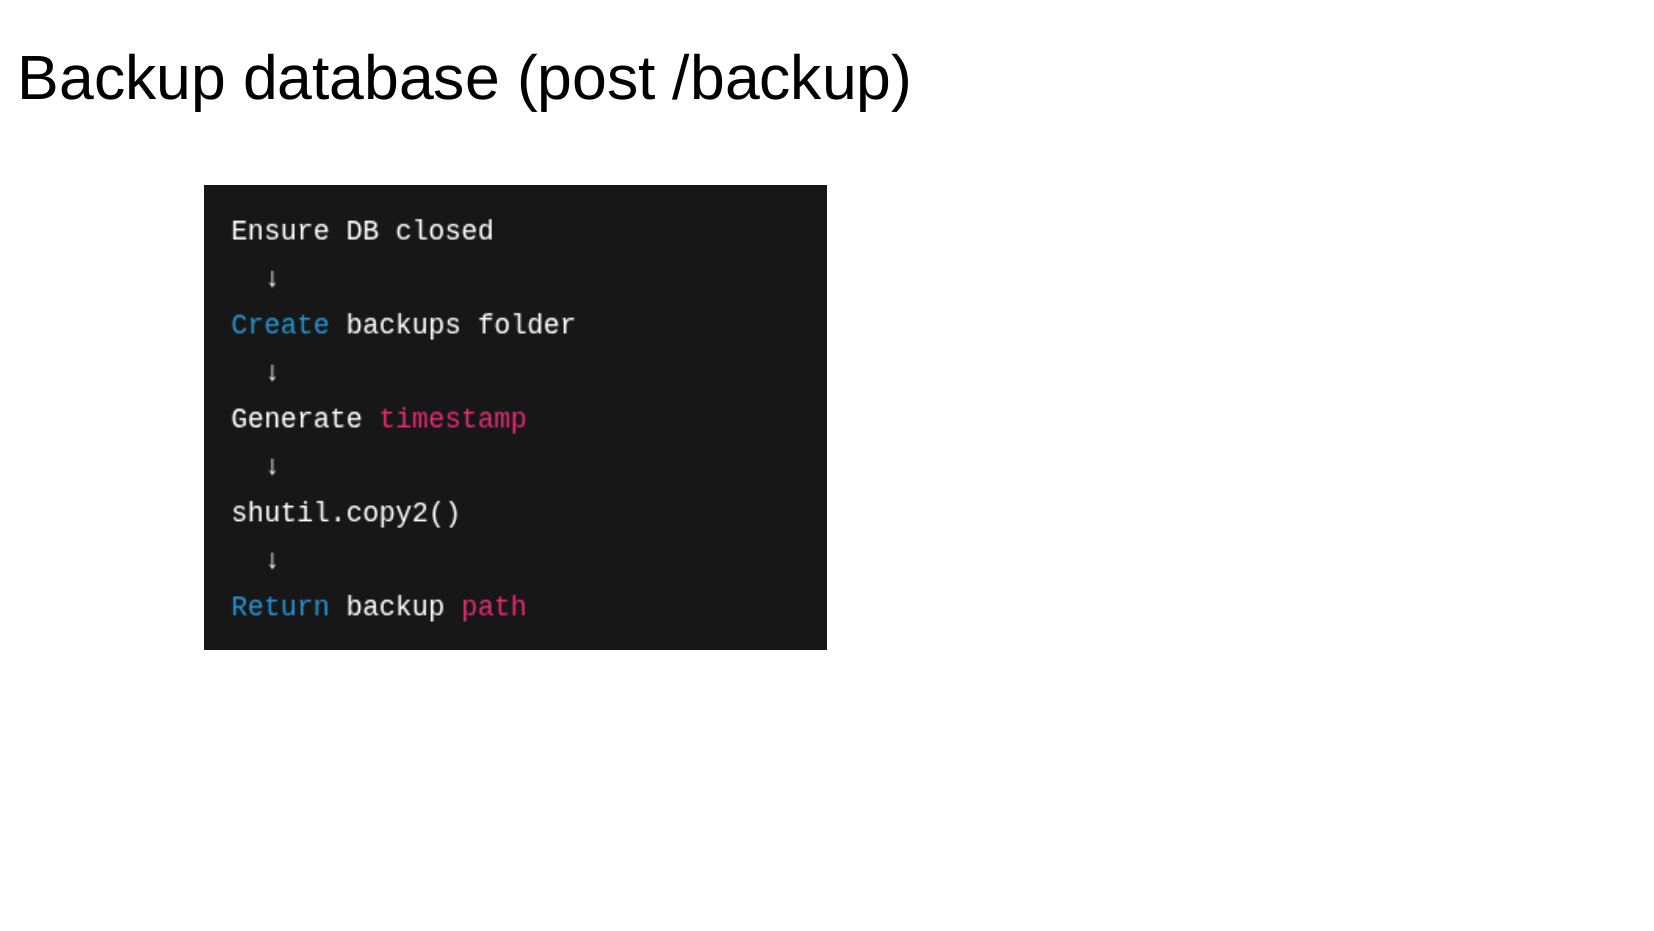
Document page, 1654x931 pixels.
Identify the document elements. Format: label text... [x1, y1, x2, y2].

title Backup database (post /backup) [17, 0, 1506, 156]
picture [204, 185, 827, 650]
